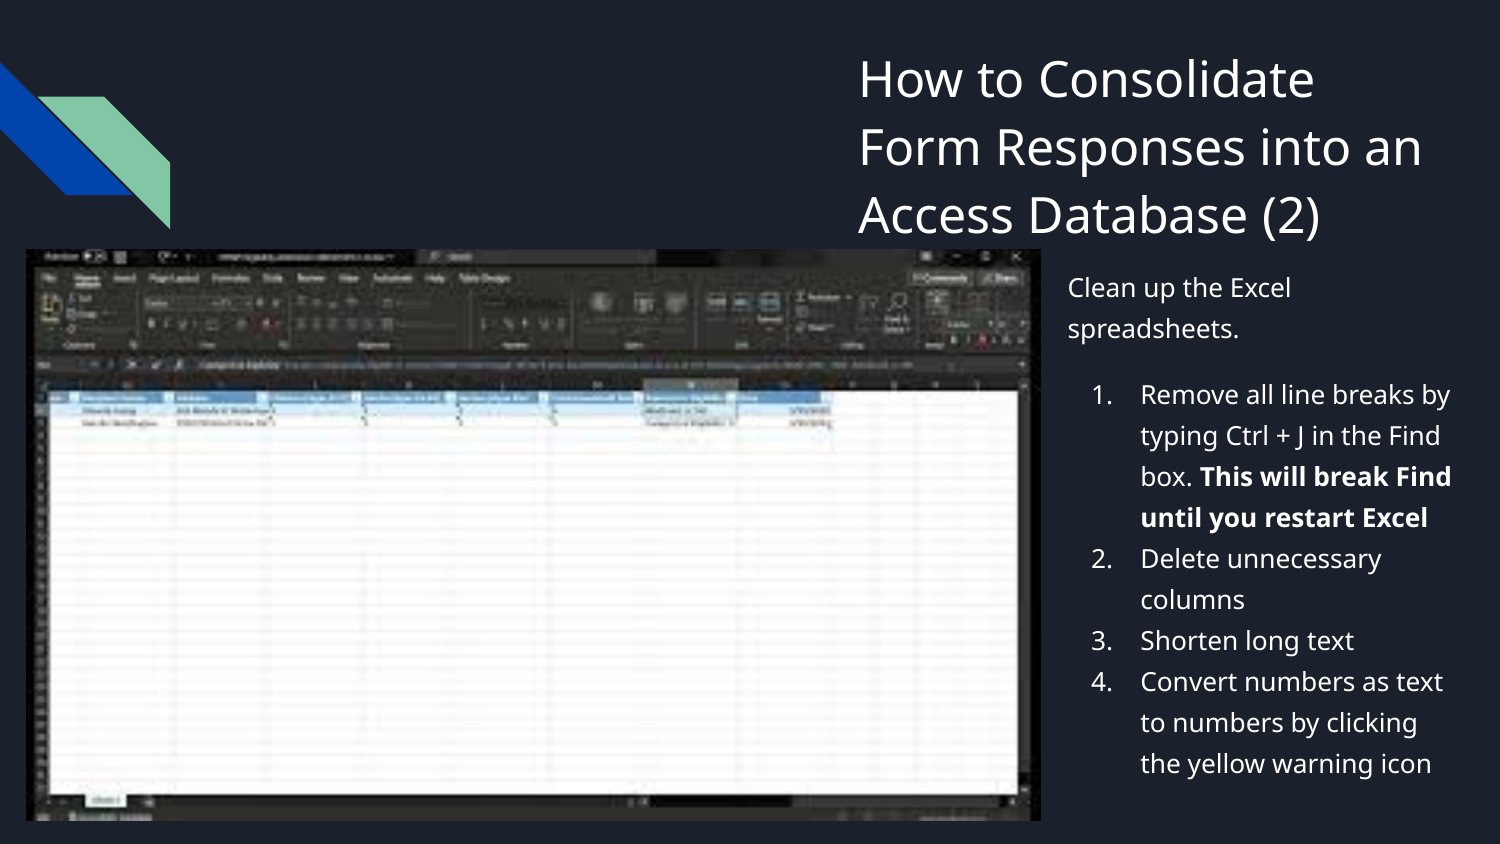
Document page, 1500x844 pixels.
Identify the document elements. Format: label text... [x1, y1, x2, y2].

list Clean up the Excel spreadsheets. Remove all line breaks by typing Ctrl + J in the Find box. This will break Find until you restart Excel Delete unnecessary columns Shorten long text Convert numbers as text to numbers by clicking the yellow warning icon [1052, 249, 1467, 807]
title How to Consolidate Form Responses into an Access Database (2) [843, 28, 1467, 274]
picture [26, 249, 1041, 821]
